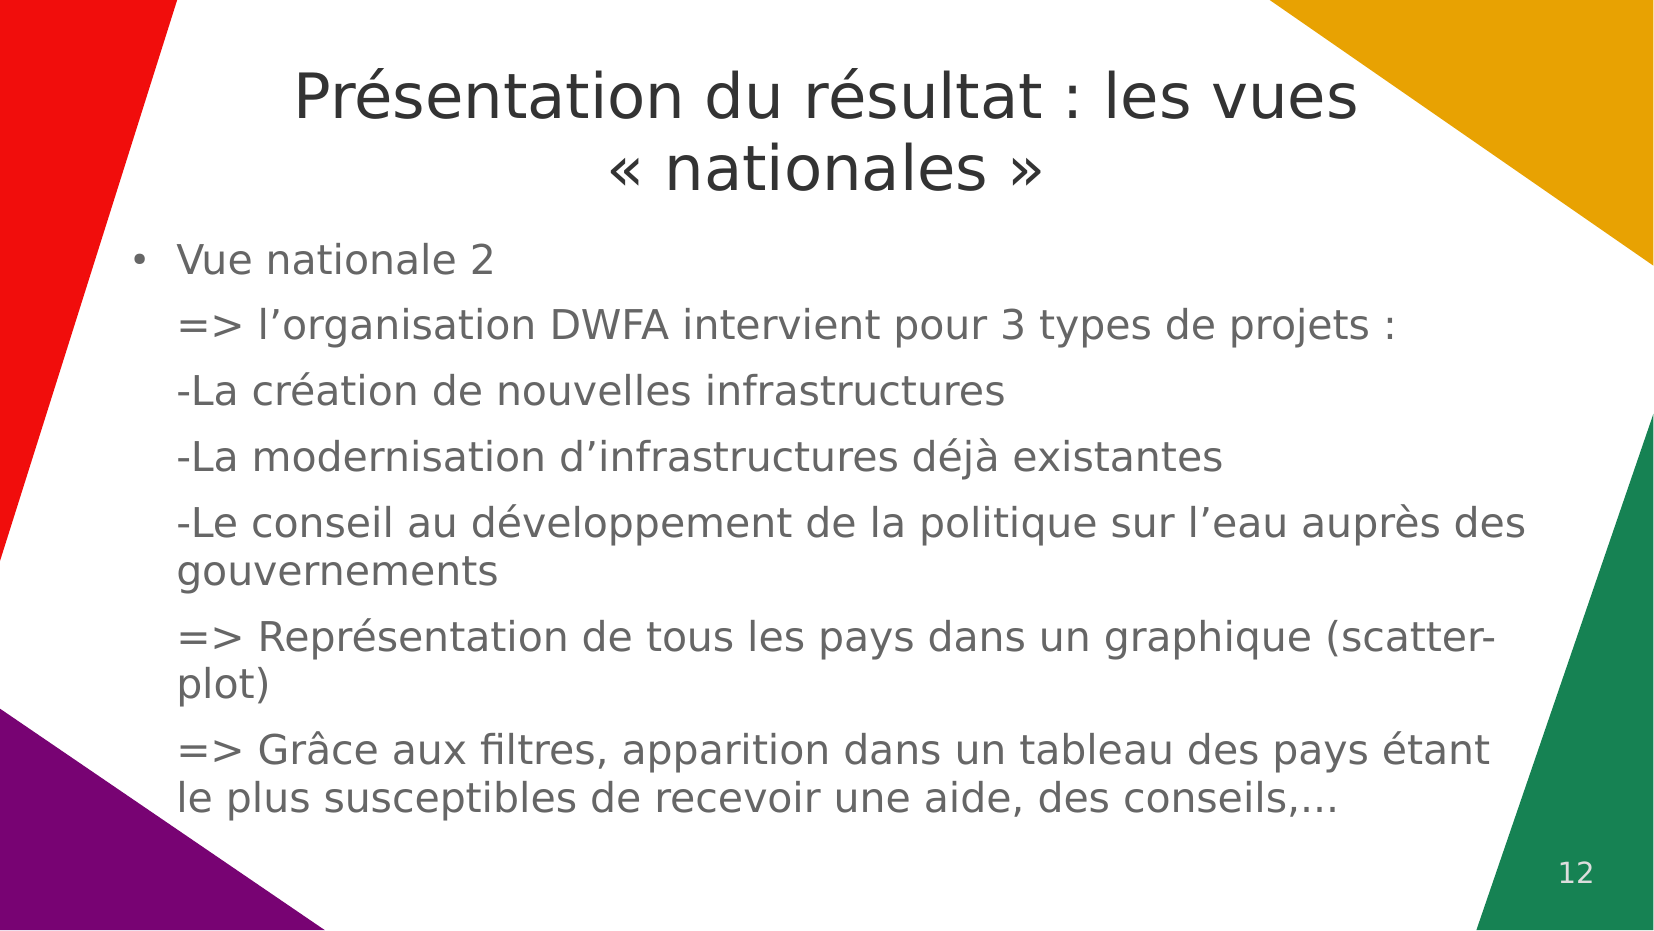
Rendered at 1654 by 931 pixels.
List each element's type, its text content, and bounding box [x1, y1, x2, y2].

list Vue nationale 2 => l’organisation DWFA intervient pour 3 types de projets : -La création de nouvelles infrastructures -La modernisation d’infrastructures déjà existantes -Le conseil au développement de la politique sur l’eau auprès des gouvernements => Représentation de tous les pays dans un graphique (scatter-plot) => Grâce aux filtres, apparition dans un tableau des pays étant le plus susceptibles de recevoir une aide, des conseils,... [118, 236, 1536, 827]
title Présentation du résultat : les vues « nationales » [118, 59, 1536, 207]
